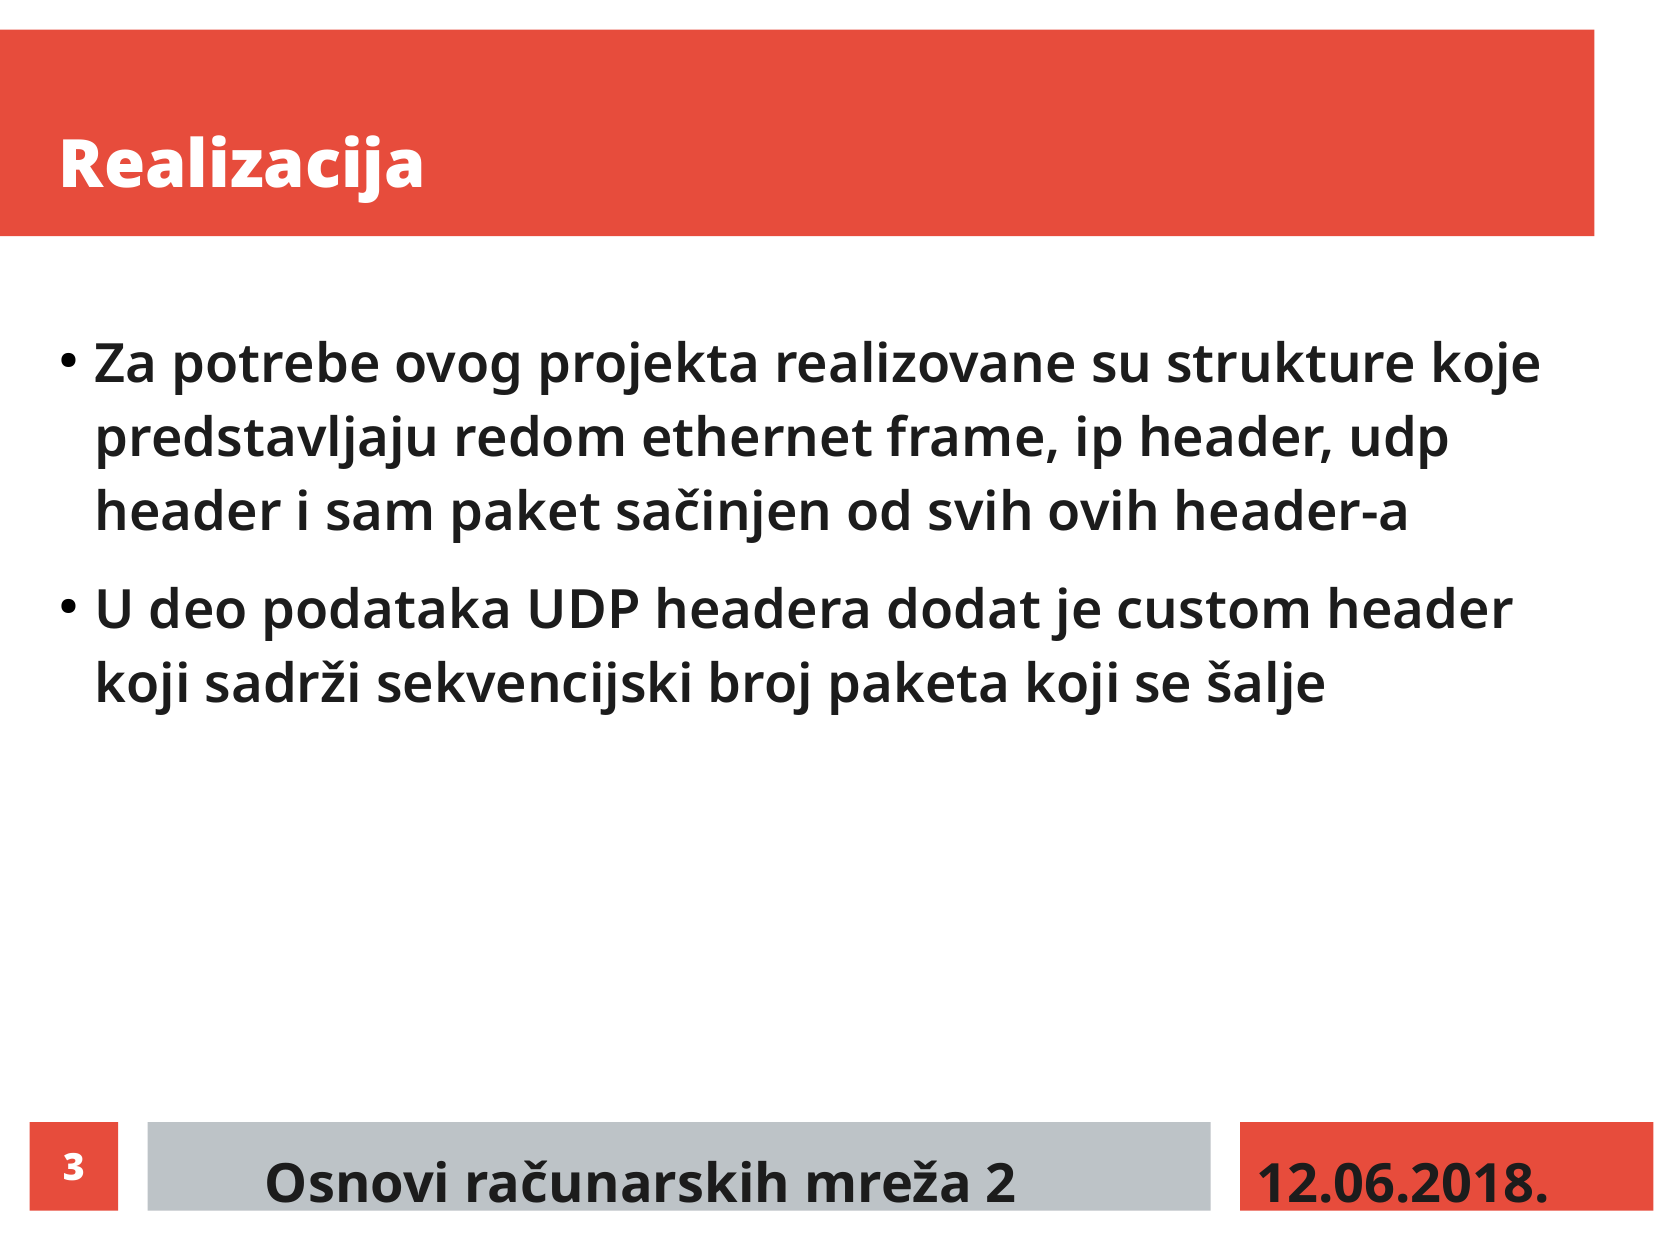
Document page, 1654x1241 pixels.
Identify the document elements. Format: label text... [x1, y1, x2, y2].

text_box Osnovi računarskih mreža 2 [265, 1144, 1132, 1205]
list Za potrebe ovog projekta realizovane su strukture koje predstavljaju redom ethernet frame, ip header, udp header i sam paket sačinjen od svih ovih header-a U deo podataka UDP headera dodat je custom header koji sadrži sekvencijski broj paketa koji se šalje [59, 324, 1565, 1093]
text_box 12.06.2018. [1256, 1144, 1634, 1220]
title Realizacija [59, 59, 1595, 207]
